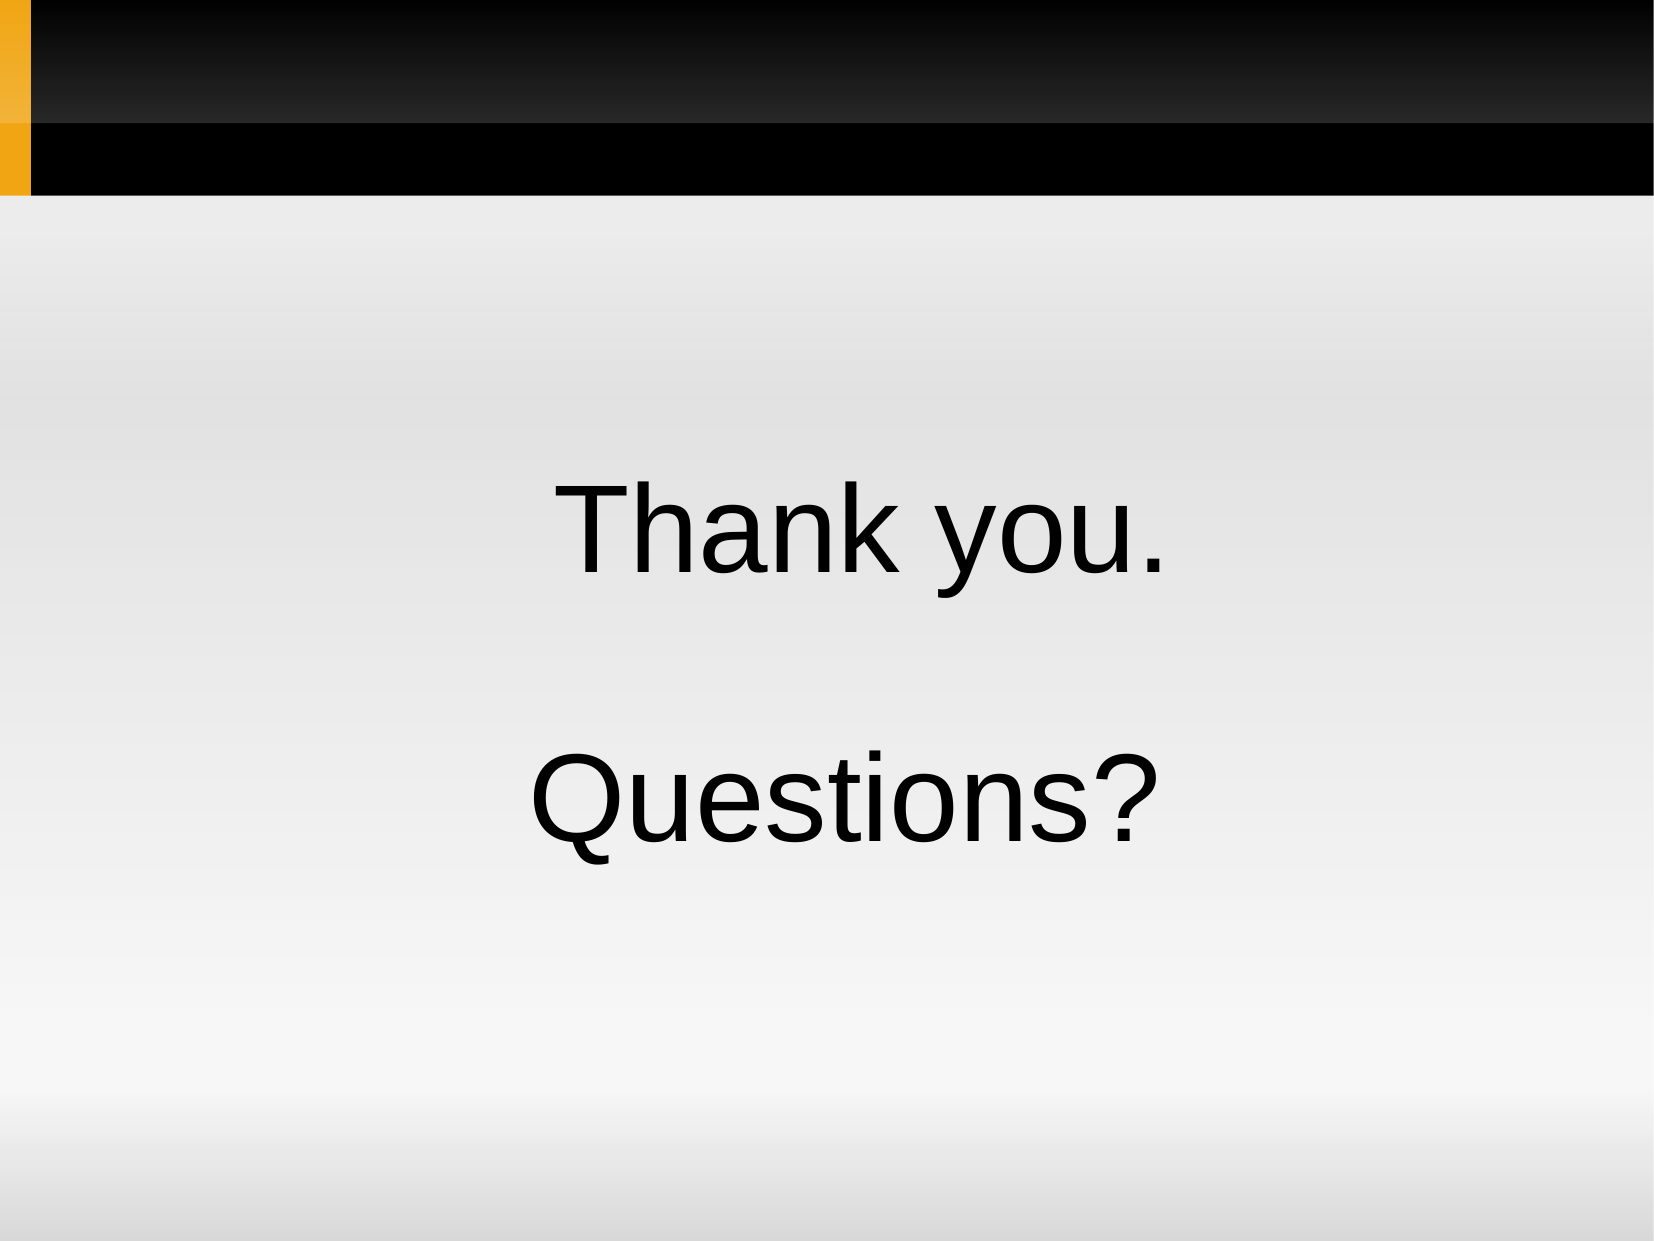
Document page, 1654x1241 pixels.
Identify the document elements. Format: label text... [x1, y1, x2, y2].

title [76, 0, 1565, 208]
picture [0, 0, 1654, 1241]
list Thank you. Questions? [82, 290, 1571, 1109]
